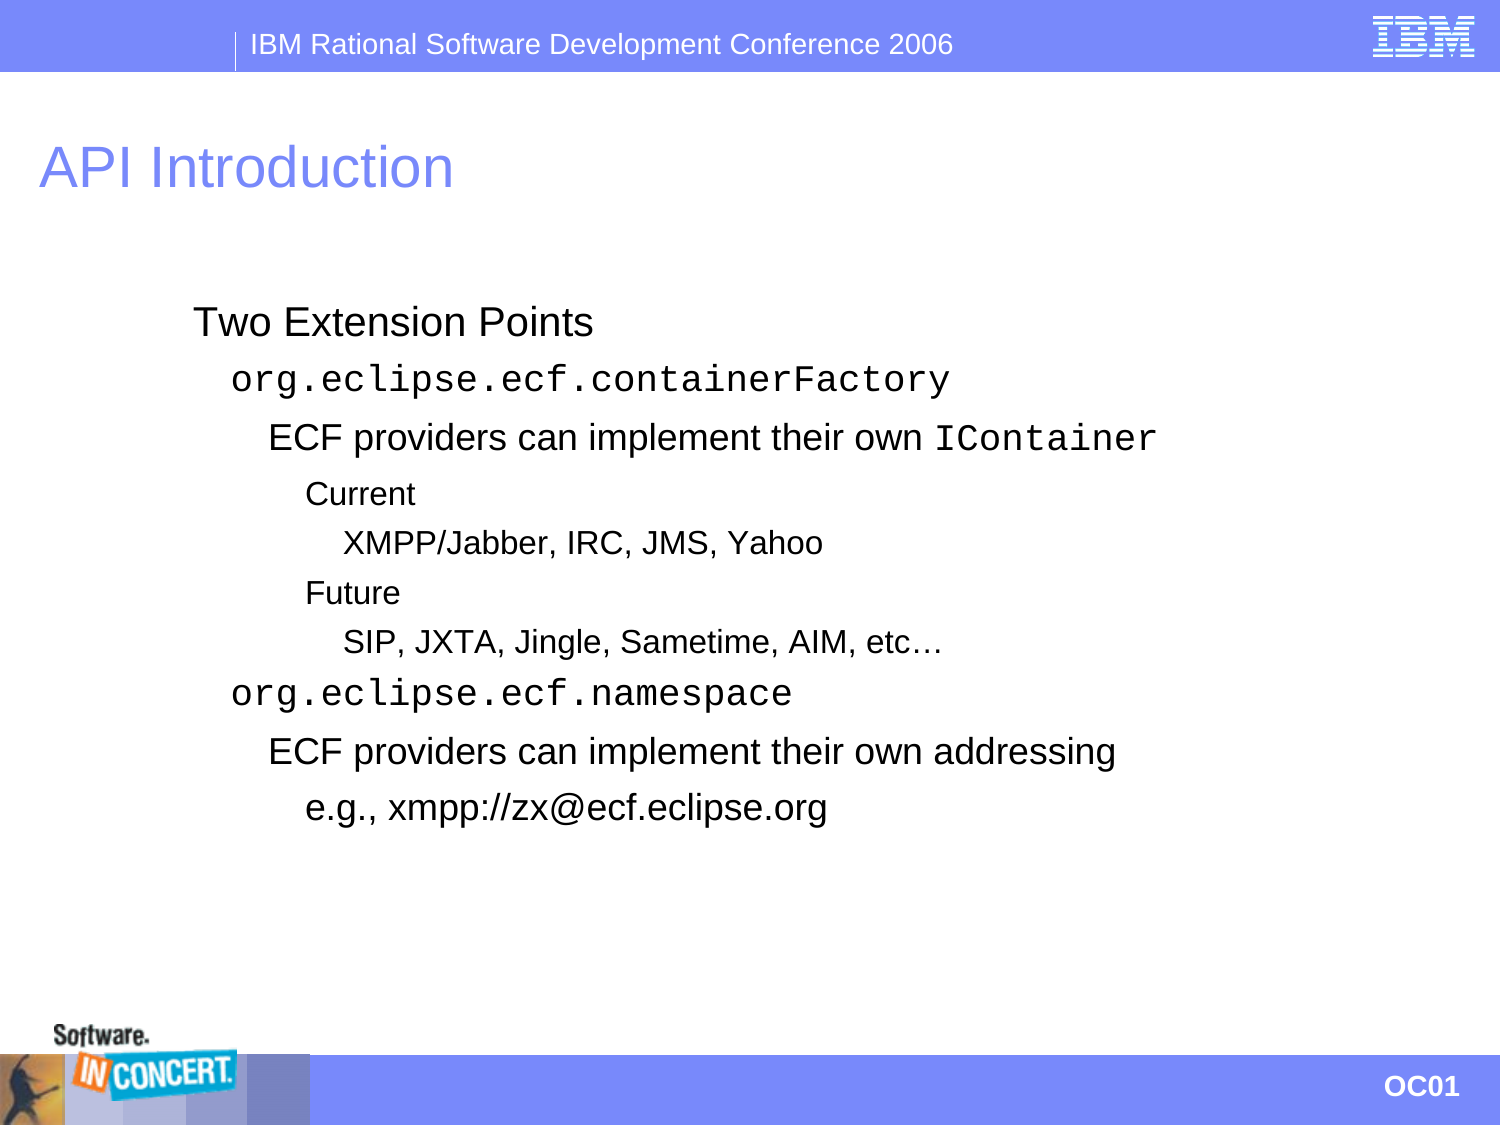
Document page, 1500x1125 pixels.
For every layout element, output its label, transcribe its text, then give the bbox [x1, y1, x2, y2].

list Two Extension Points org.eclipse.ecf.containerFactory ECF providers can implement their own IContainer Current XMPP/Jabber, IRC, JMS, Yahoo Future SIP, JXTA, Jingle, Sametime, AIM, etc… org.eclipse.ecf.namespace ECF providers can implement their own addressing e.g., xmpp://zx@ecf.eclipse.org [178, 291, 1417, 1084]
picture [0, 1024, 310, 1125]
title API Introduction [25, 132, 1415, 211]
